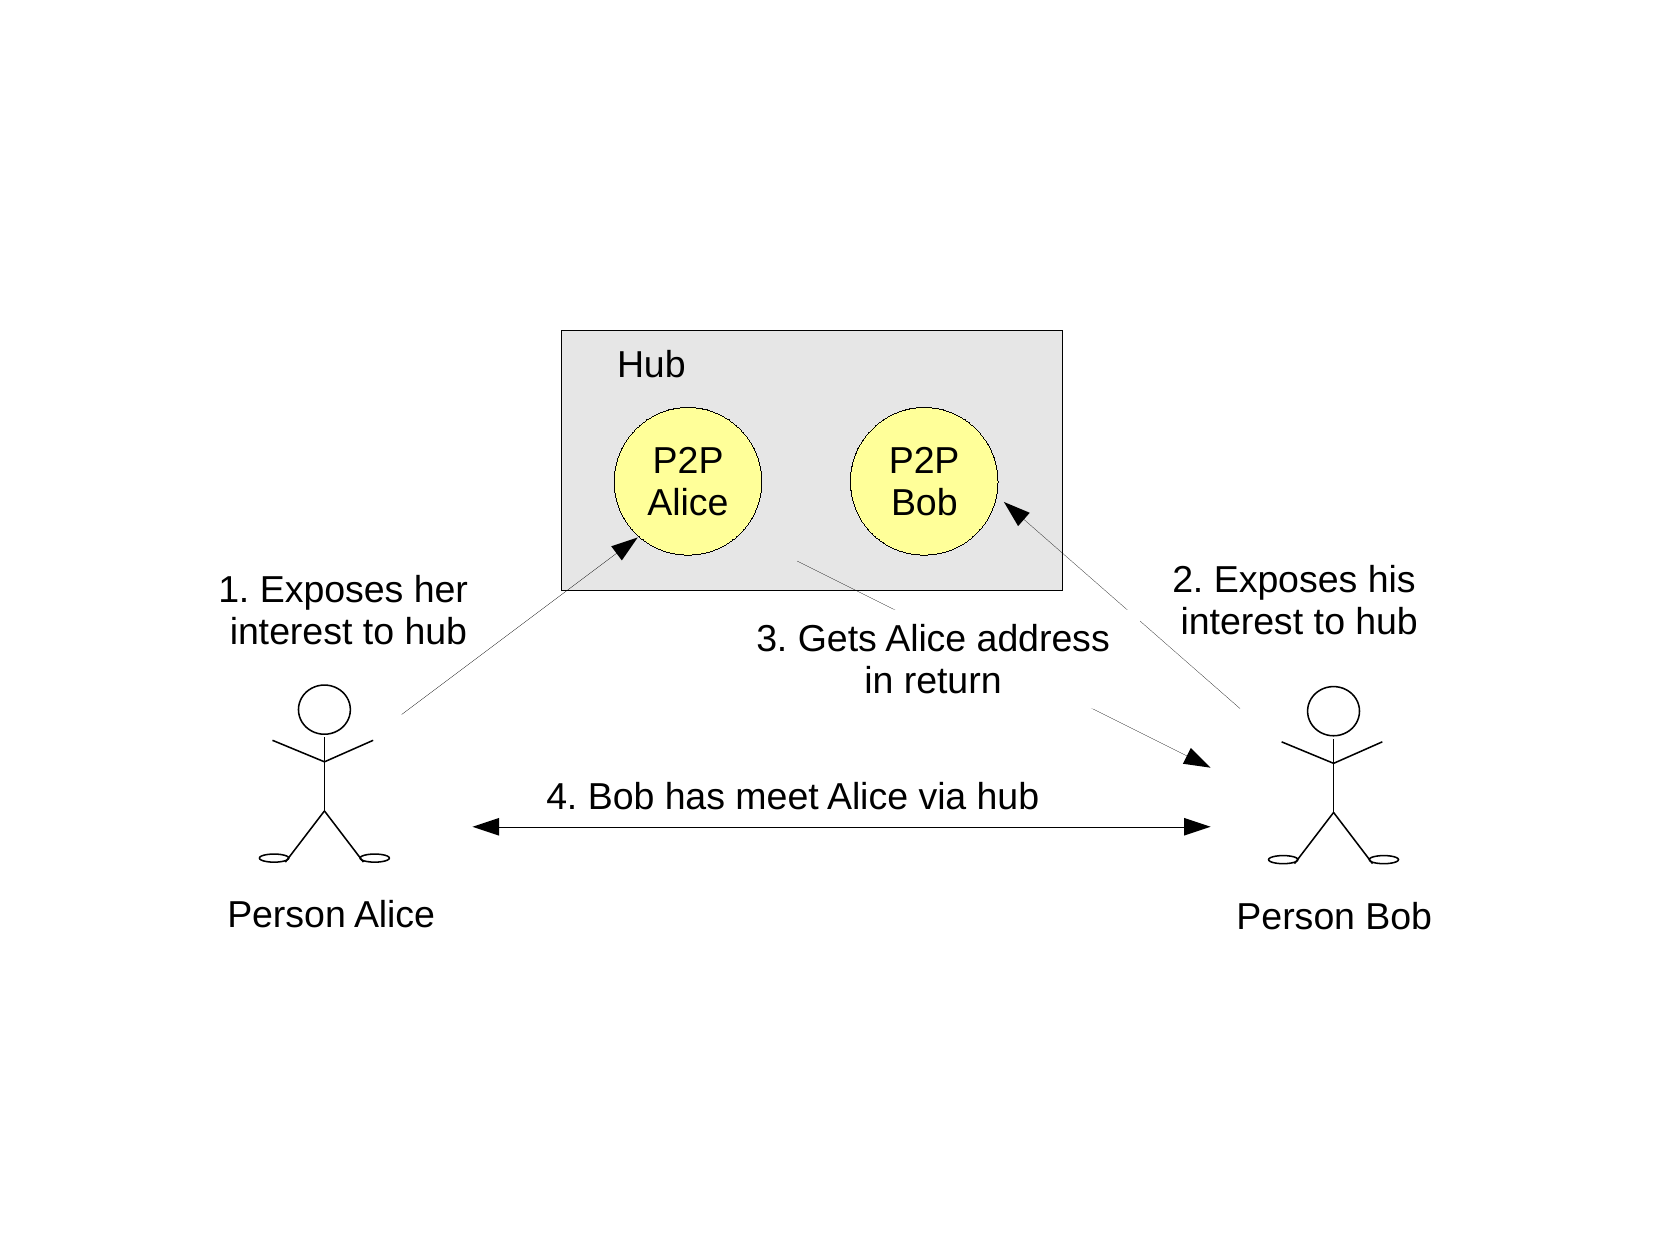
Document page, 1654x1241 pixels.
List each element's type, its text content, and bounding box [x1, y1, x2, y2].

text_box [561, 330, 1063, 591]
text_box P2P Bob [850, 407, 999, 556]
text_box Person Bob [1221, 888, 1447, 945]
text_box Hub [602, 336, 751, 394]
text_box Person Alice [212, 886, 451, 944]
text_box 4. Bob has meet Alice via hub [531, 767, 1093, 825]
text_box 3. Gets Alice address in return [726, 609, 1140, 709]
text_box P2P Alice [614, 407, 762, 556]
text_box 2. Exposes his interest to hub [1092, 550, 1506, 650]
text_box 1. Exposes her interest to hub [141, 561, 556, 660]
